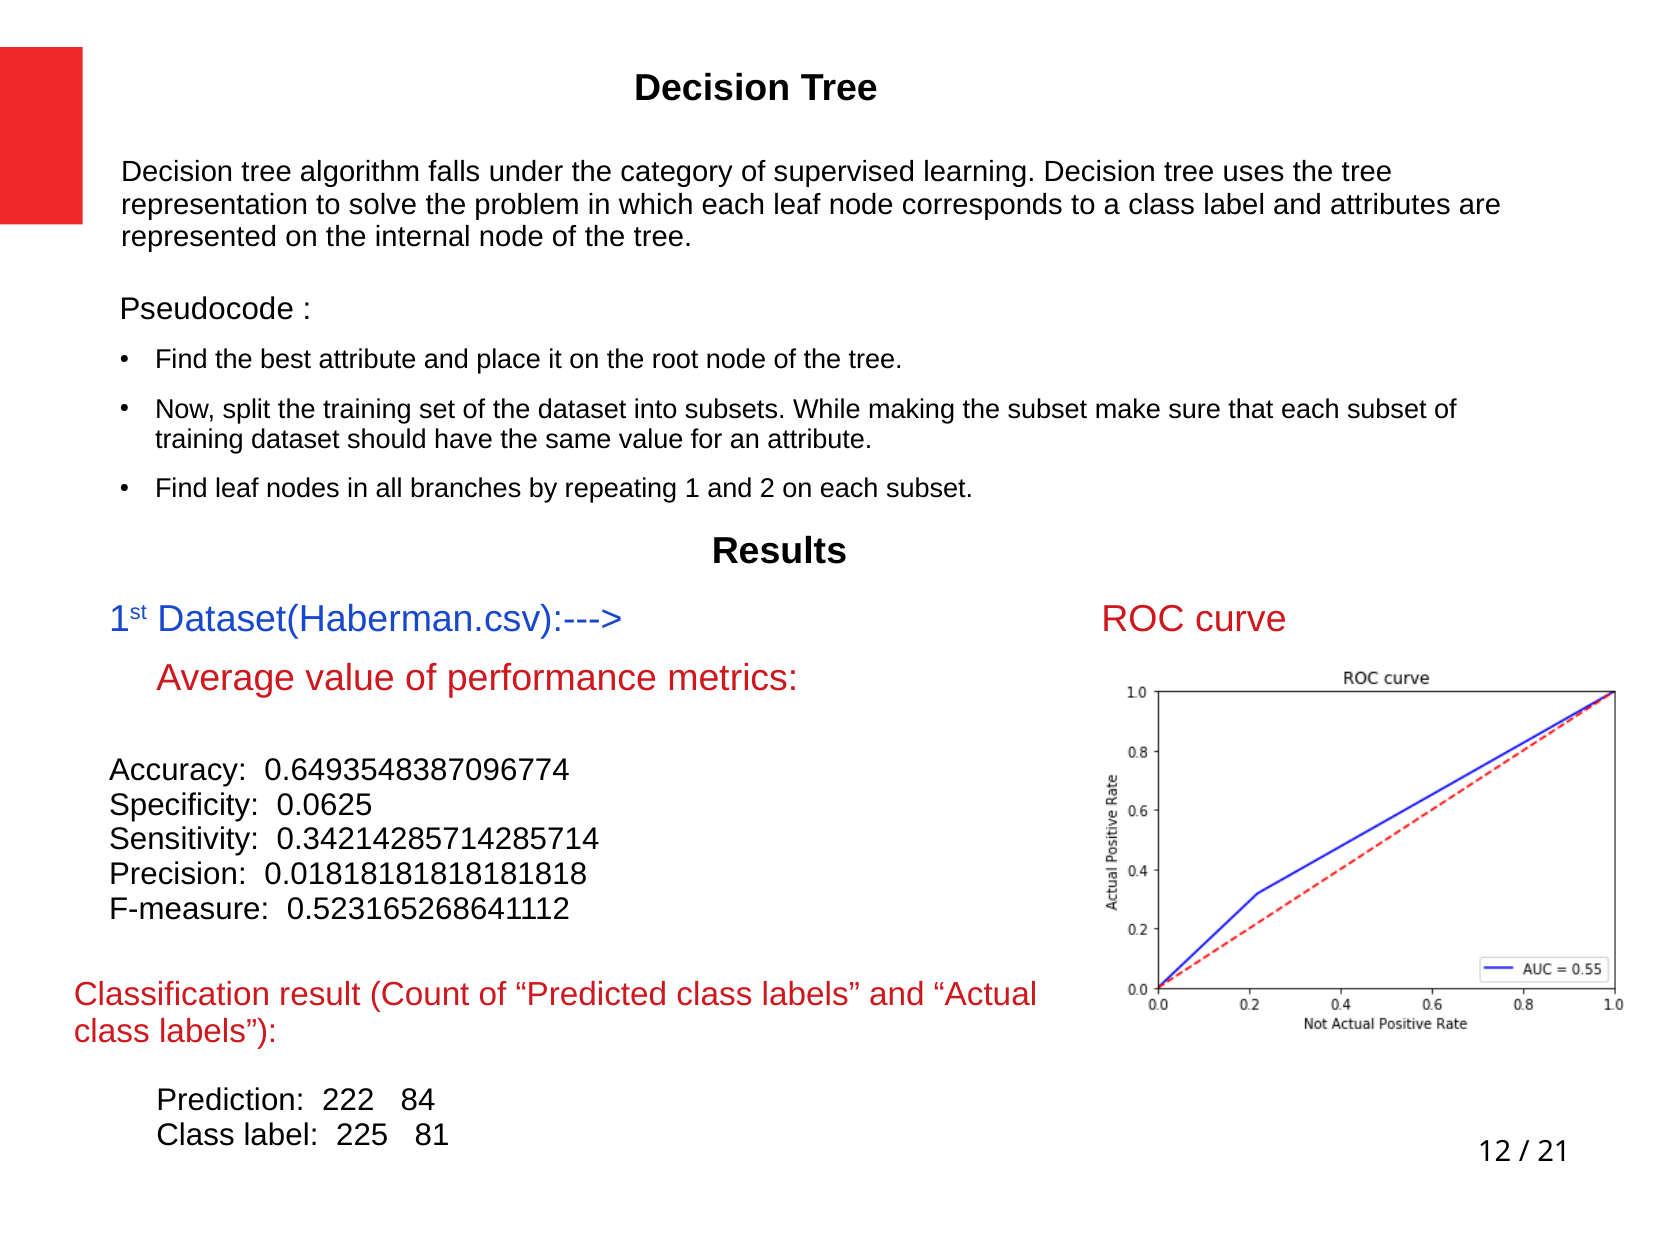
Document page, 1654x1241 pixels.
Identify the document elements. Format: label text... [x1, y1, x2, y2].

text_box Decision Tree [318, 59, 1193, 116]
text_box Prediction: 222 84 Class label: 225 81 [141, 1074, 781, 1174]
text_box Average value of performance metrics: [141, 648, 969, 709]
text_box ROC curve [1086, 590, 1607, 648]
text_box Results [437, 521, 1123, 579]
picture [1098, 661, 1635, 1040]
text_box Classification result (Count of “Predicted class labels” and “Actual class labels”): [59, 968, 1063, 1058]
text_box Pseudocode : Find the best attribute and place it on the root node of the tree. Now, split the training set of the dataset into subsets. While making the subset make sure that each subset of training dataset should have the same value for an attribute. Find leaf nodes in all branches by repeating 1 and 2 on each subset. [104, 283, 1536, 553]
text_box 1st Dataset(Haberman.csv):---> [94, 590, 721, 649]
text_box Decision tree algorithm falls under the category of supervised learning. Decision tree uses the tree representation to solve the problem in which each leaf node corresponds to a class label and attributes are represented on the internal node of the tree. [106, 147, 1604, 261]
text_box Accuracy: 0.6493548387096774 Specificity: 0.0625 Sensitivity: 0.34214285714285714 Precision: 0.01818181818181818 F-measure: 0.523165268641112 [94, 744, 856, 934]
